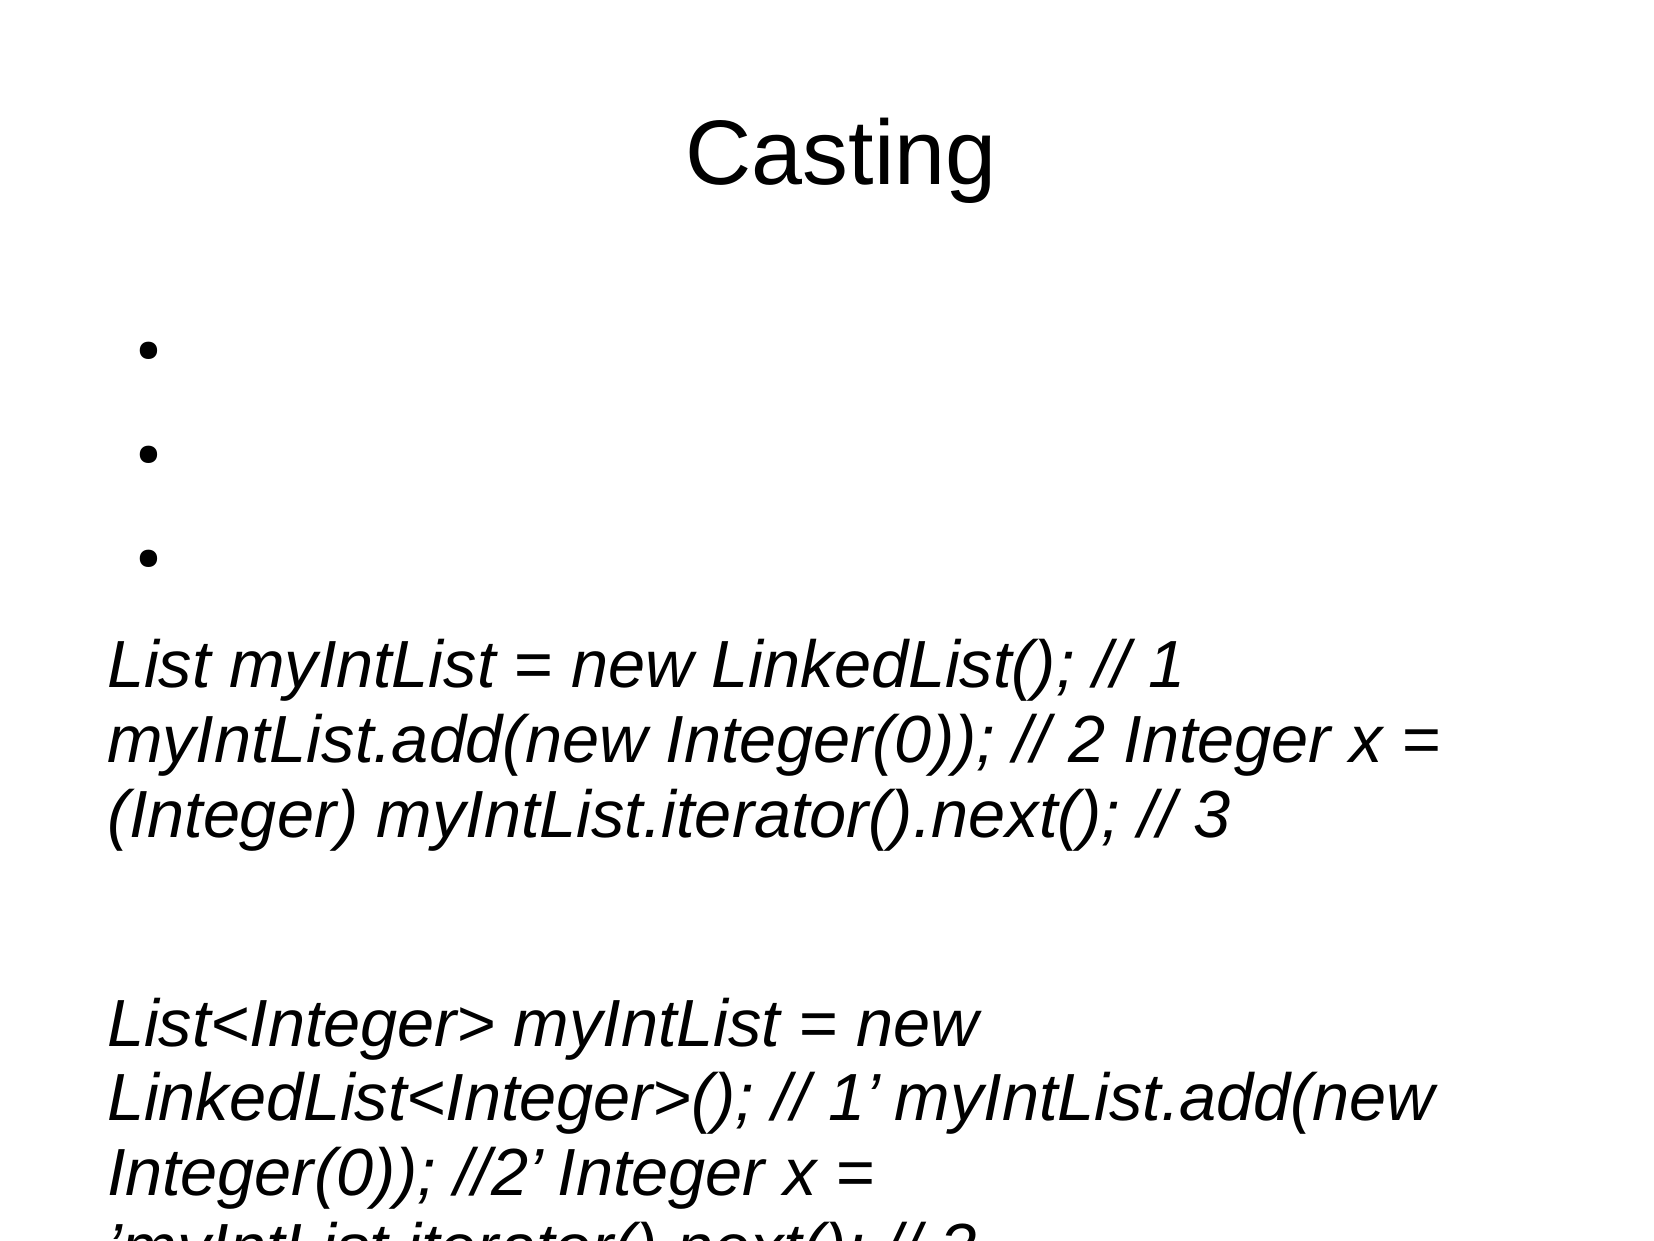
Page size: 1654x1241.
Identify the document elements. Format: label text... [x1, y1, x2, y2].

list List myIntList = new LinkedList(); // 1 myIntList.add(new Integer(0)); // 2 Integer x = (Integer) myIntList.iterator().next(); // 3 List<Integer> myIntList = new LinkedList<Integer>(); // 1’ myIntList.add(new Integer(0)); //2’ Integer x = myIntList.iterator().next(); // 3’ [107, 314, 1596, 1194]
title Casting [82, 49, 1571, 257]
